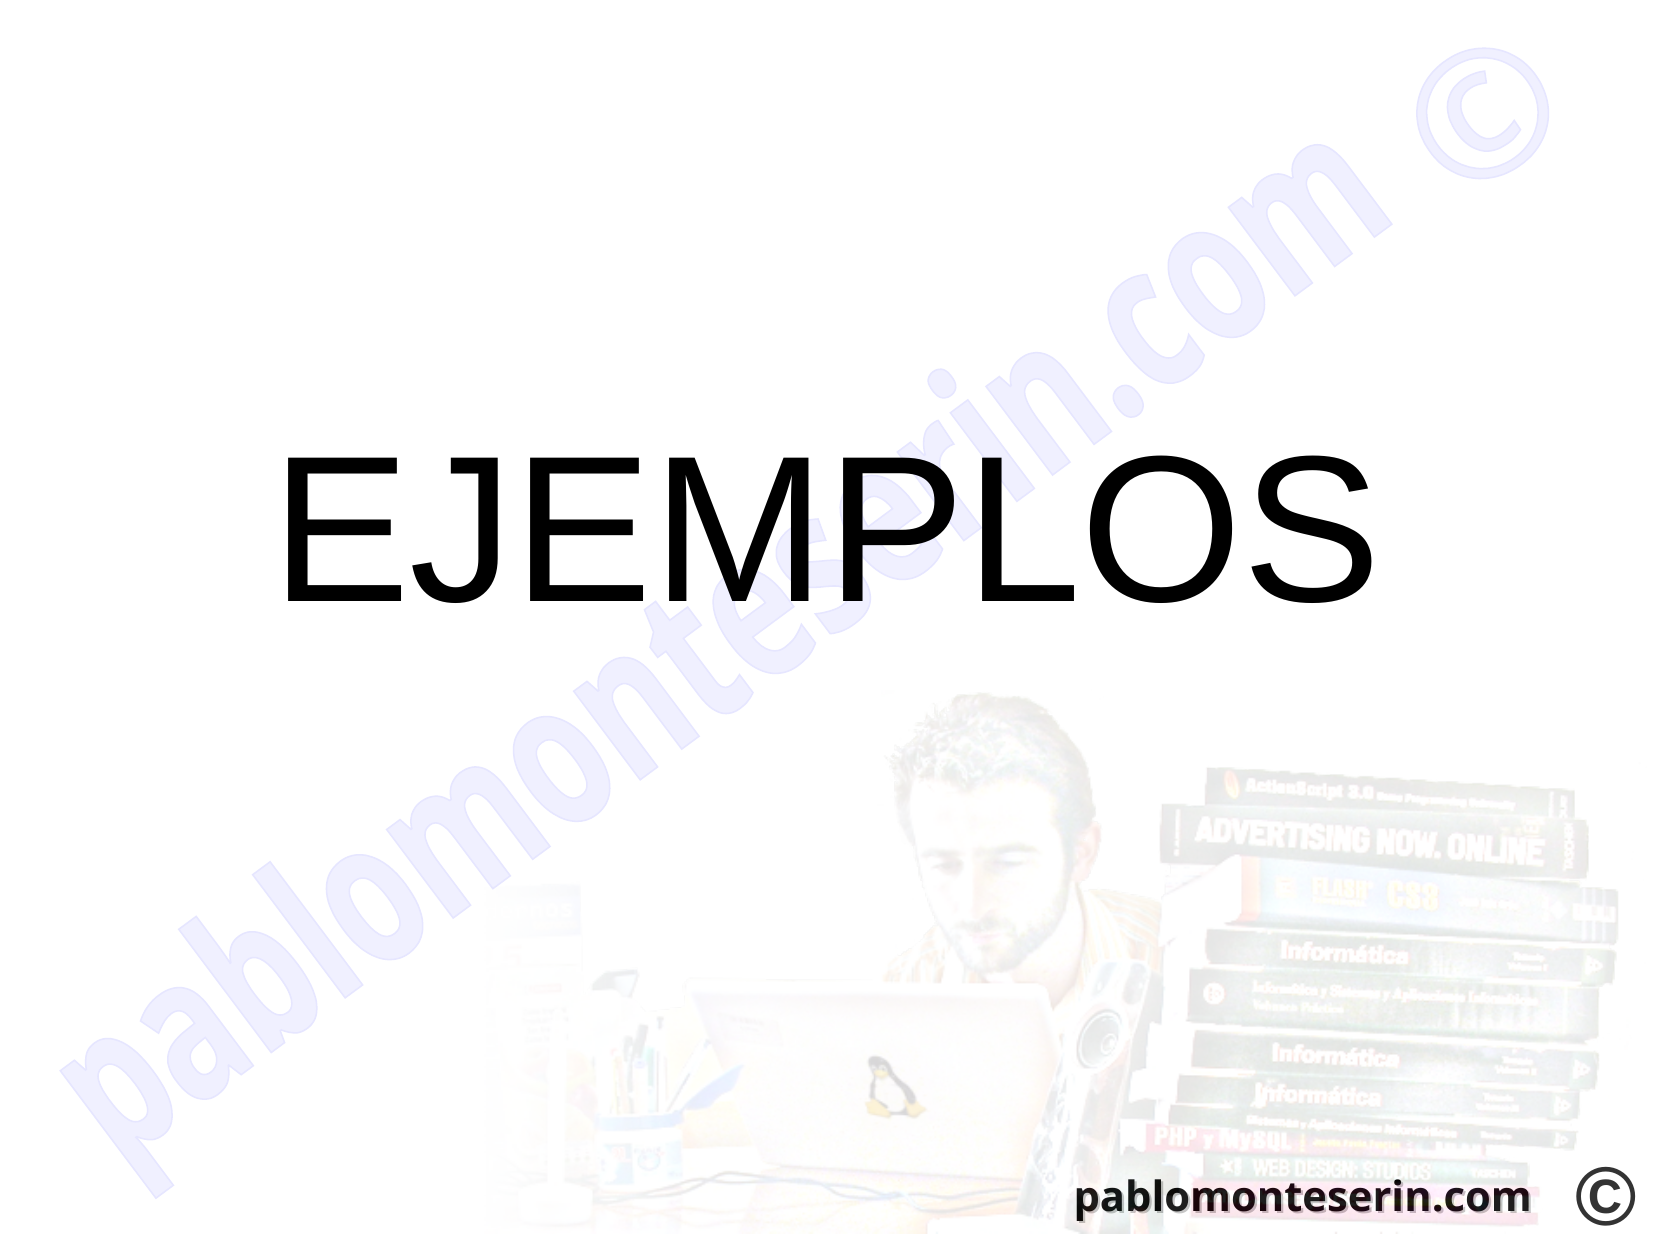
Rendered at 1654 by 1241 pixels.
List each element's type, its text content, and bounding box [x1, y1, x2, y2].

subtitle EJEMPLOS [82, 49, 1571, 1010]
picture [468, 674, 1654, 1234]
